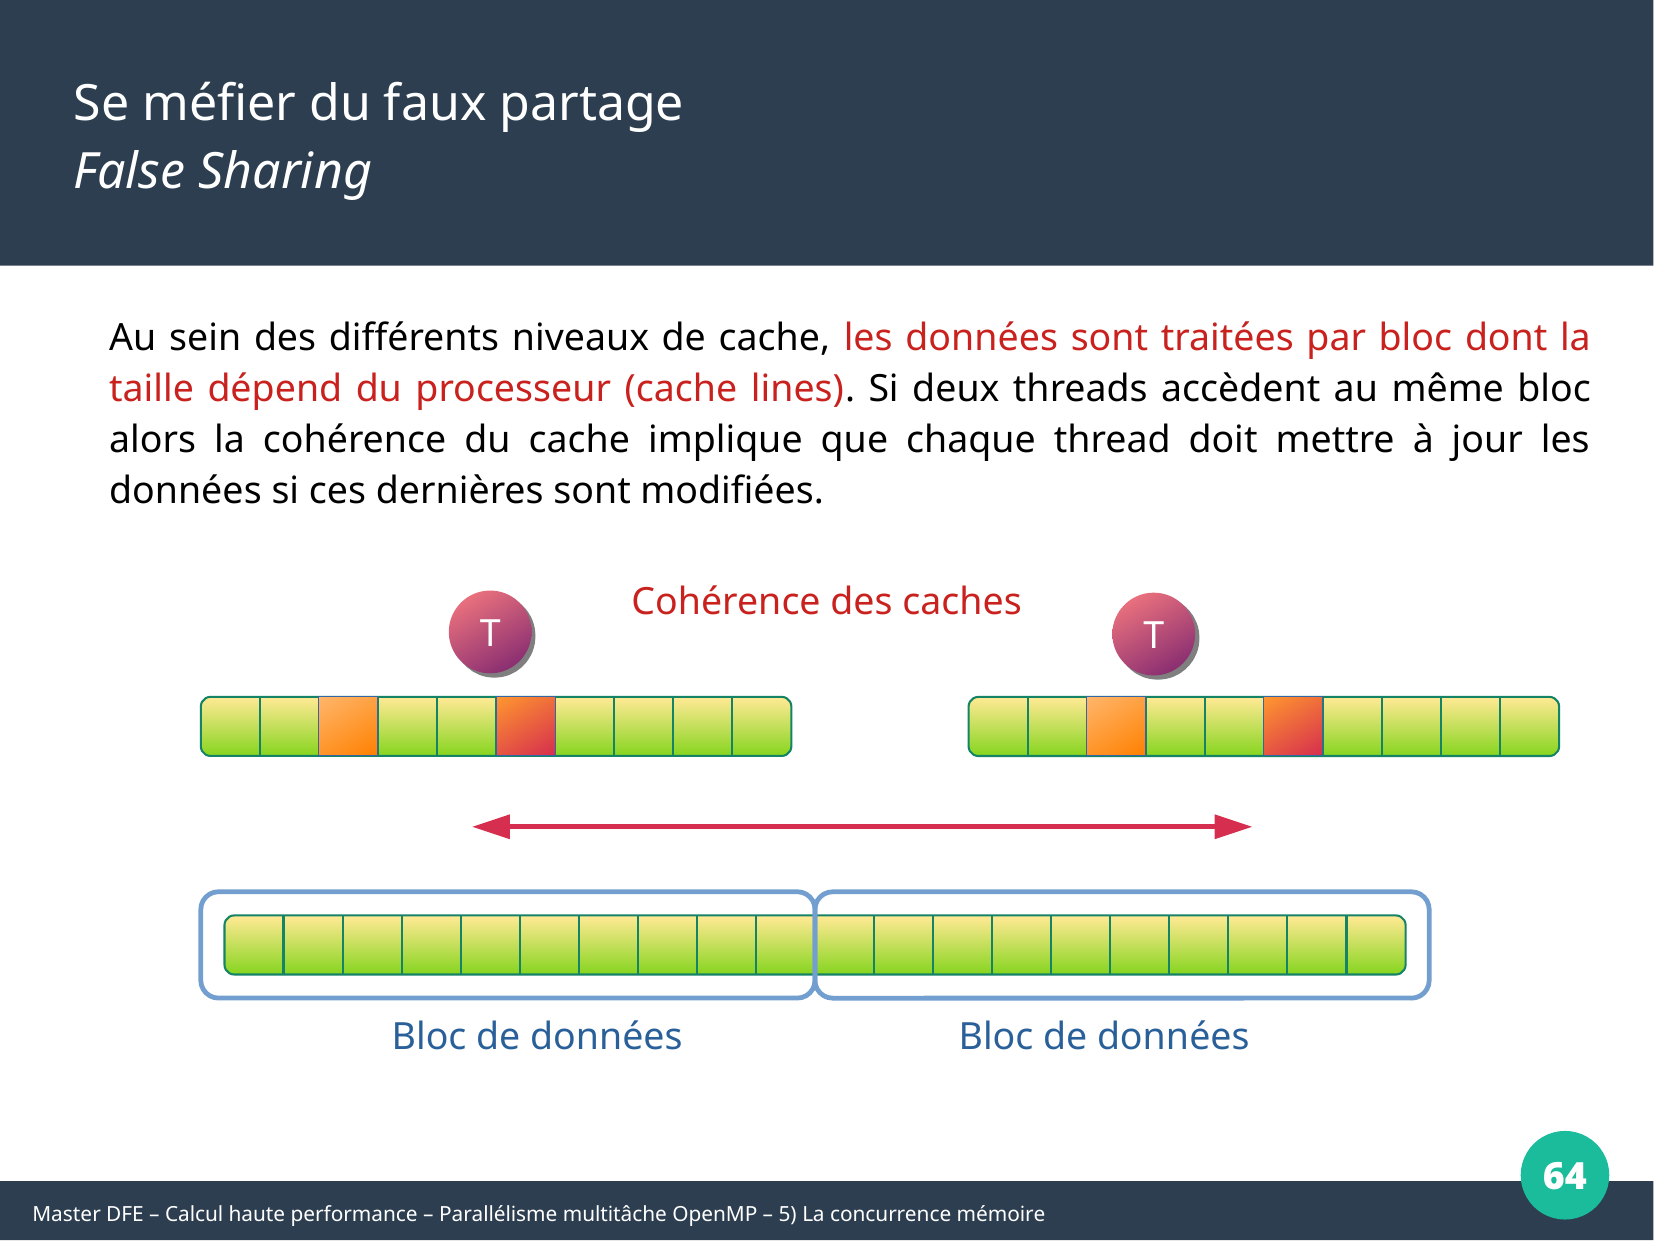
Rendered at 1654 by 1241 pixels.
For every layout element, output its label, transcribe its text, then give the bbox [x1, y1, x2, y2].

text_box [438, 696, 566, 756]
text_box Au sein des différents niveaux de cache, les données sont traitées par bloc dont la taille dépend du processeur (cache lines). Si deux threads accèdent au même bloc alors la cohérence du cache implique que chaque thread doit mettre à jour les données si ces dernières sont modifiées. [94, 303, 1607, 522]
text_box [379, 696, 437, 756]
text_box Master DFE – Calcul haute performance – Parallélisme multitâche OpenMP – 5) La concurrence mémoire [17, 1191, 1436, 1235]
text_box [1086, 696, 1560, 757]
text_box Se méfier du faux partage False Sharing [59, 59, 1477, 209]
text_box [261, 696, 378, 756]
text_box T [1112, 592, 1196, 676]
text_box [200, 696, 260, 756]
text_box Cohérence des caches [566, 566, 1087, 785]
text_box Bloc de données [933, 1002, 1276, 1069]
text_box T [448, 590, 532, 674]
text_box [224, 915, 812, 975]
text_box Bloc de données [366, 1002, 709, 1069]
text_box [818, 915, 1406, 975]
